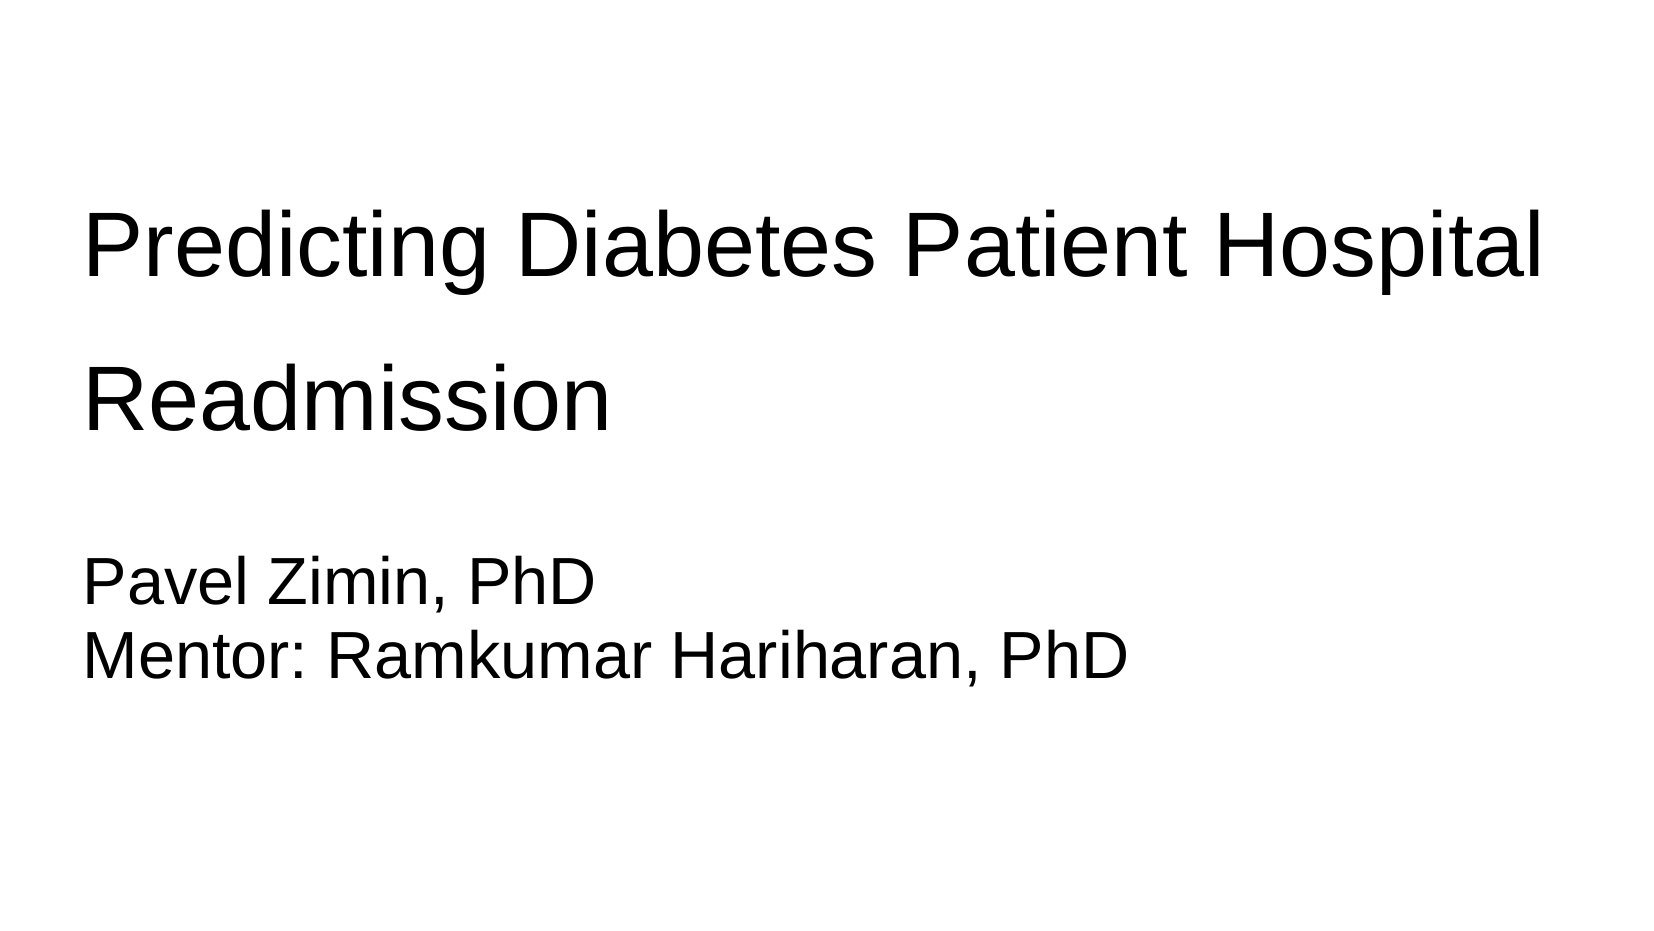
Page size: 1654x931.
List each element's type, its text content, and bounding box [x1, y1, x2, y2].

title Predicting Diabetes Patient Hospital Readmission [82, 142, 1571, 451]
subtitle Pavel Zimin, PhD Mentor: Ramkumar Hariharan, PhD [82, 480, 1571, 758]
